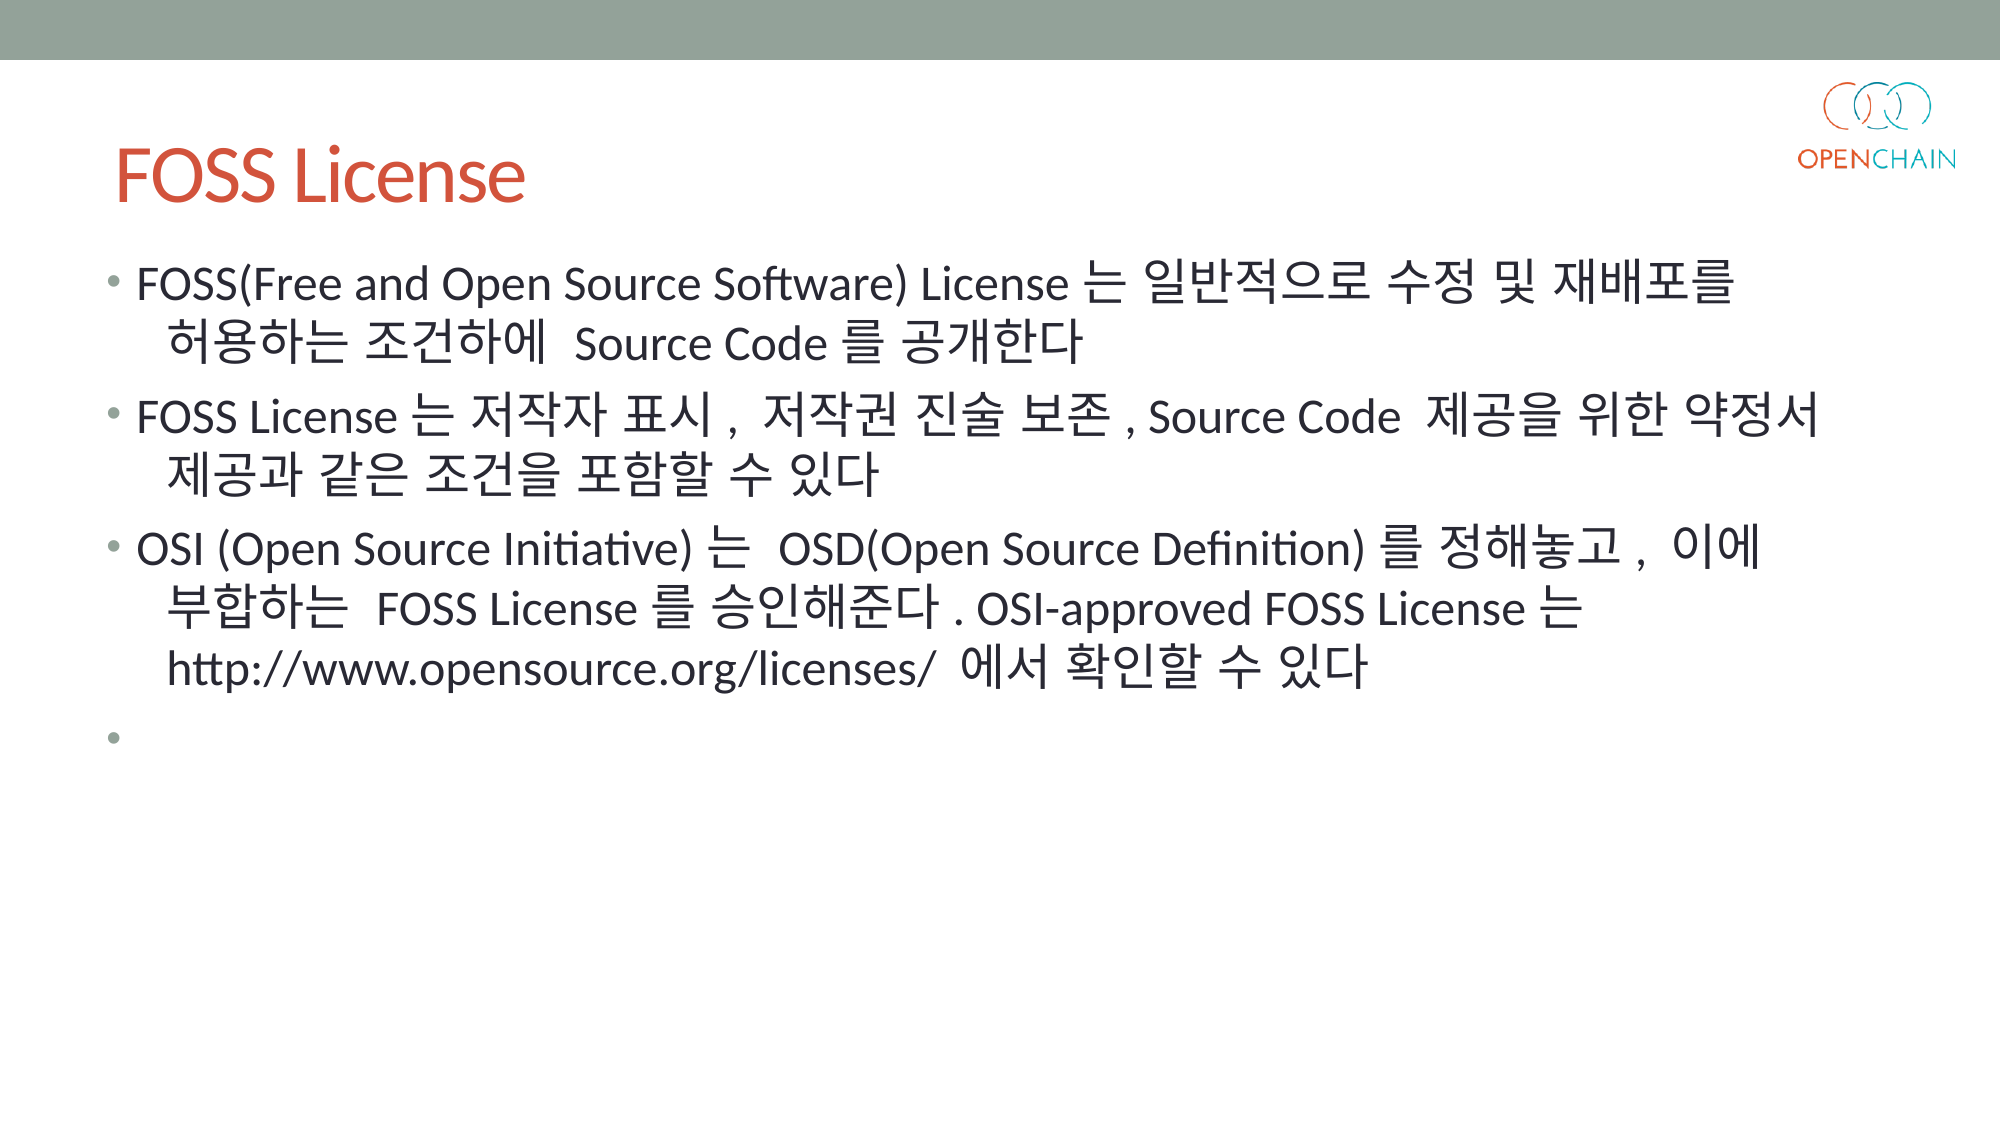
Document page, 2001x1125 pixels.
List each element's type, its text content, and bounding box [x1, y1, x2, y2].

title FOSS License [99, 87, 1900, 251]
list FOSS(Free and Open Source Software) License는 일반적으로 수정 및 재배포를 허용하는 조건하에 Source Code를 공개한다 FOSS License는 저작자 표시, 저작권 진술 보존, Source Code 제공을 위한 약정서 제공과 같은 조건을 포함할 수 있다 OSI (Open Source Initiative)는 OSD(Open Source Definition)를 정해놓고, 이에 부합하는 FOSS License를 승인해준다. OSI-approved FOSS License는 http://www.opensource.org/licenses/ 에서 확인할 수 있다 [91, 243, 1863, 1093]
